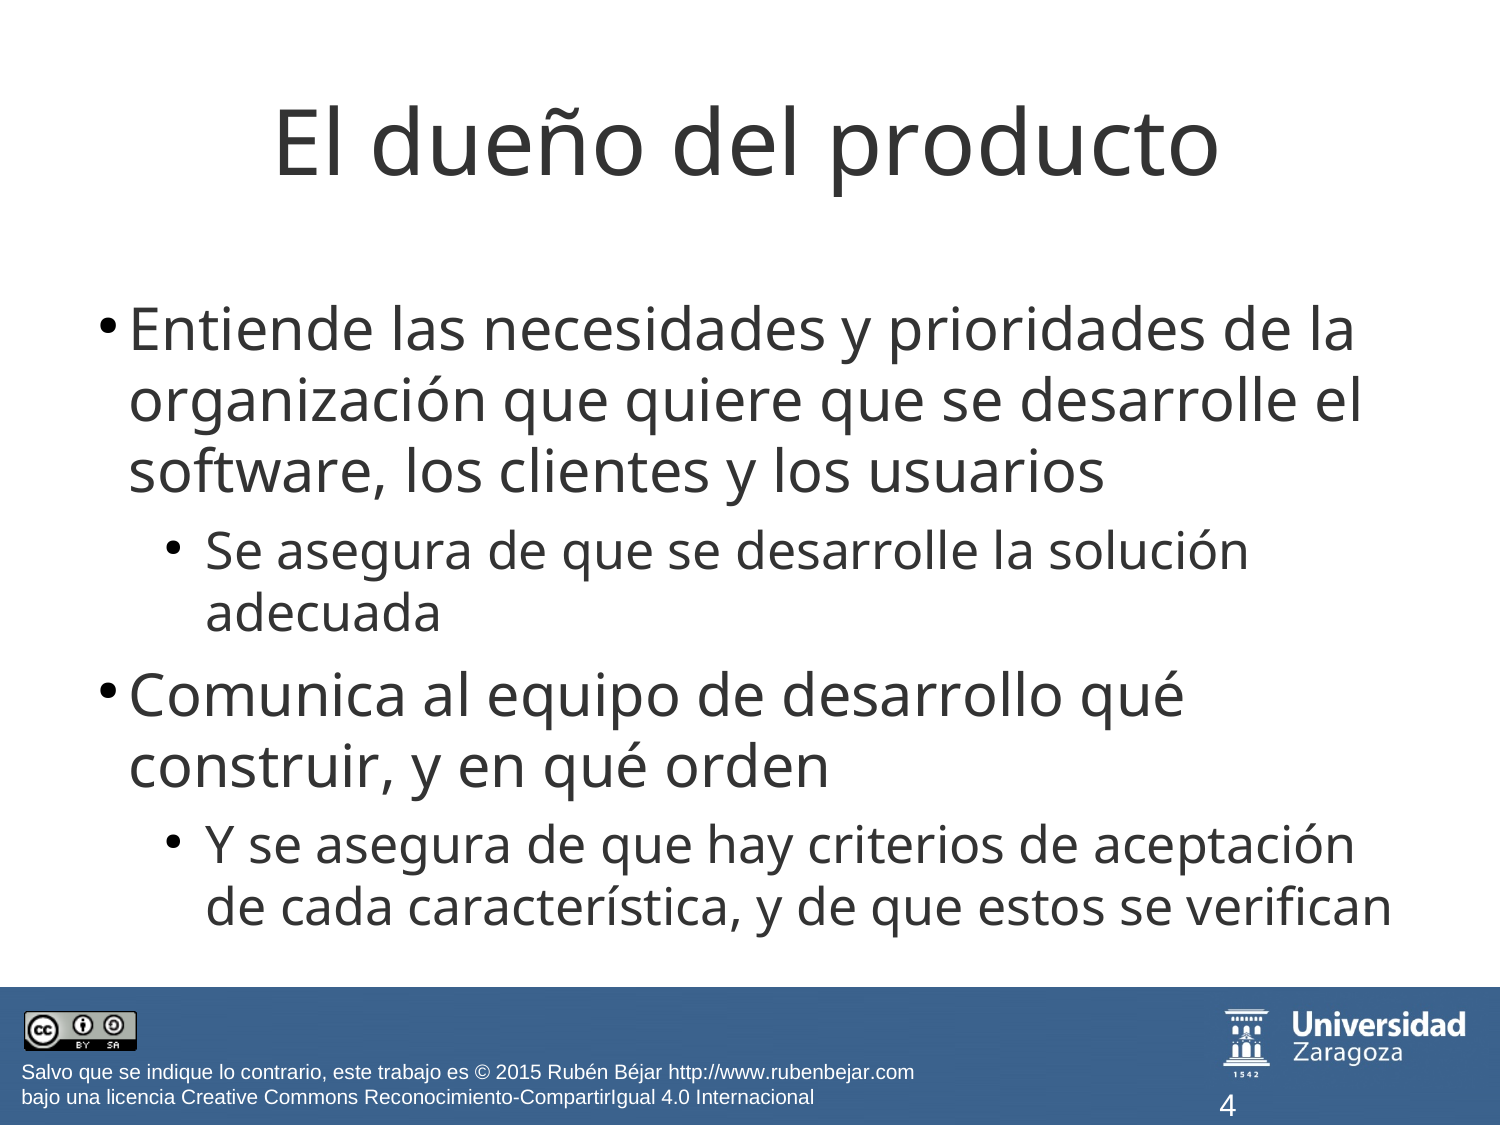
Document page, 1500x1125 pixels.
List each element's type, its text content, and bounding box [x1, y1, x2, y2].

title El dueño del producto [74, 21, 1420, 257]
picture [0, 987, 1500, 1125]
list Entiende las necesidades y prioridades de la organización que quiere que se desarrolle el software, los clientes y los usuarios Se asegura de que se desarrolle la solución adecuada Comunica al equipo de desarrollo qué construir, y en qué orden Y se asegura de que hay criterios de aceptación de cada característica, y de que estos se verifican [82, 283, 1418, 957]
